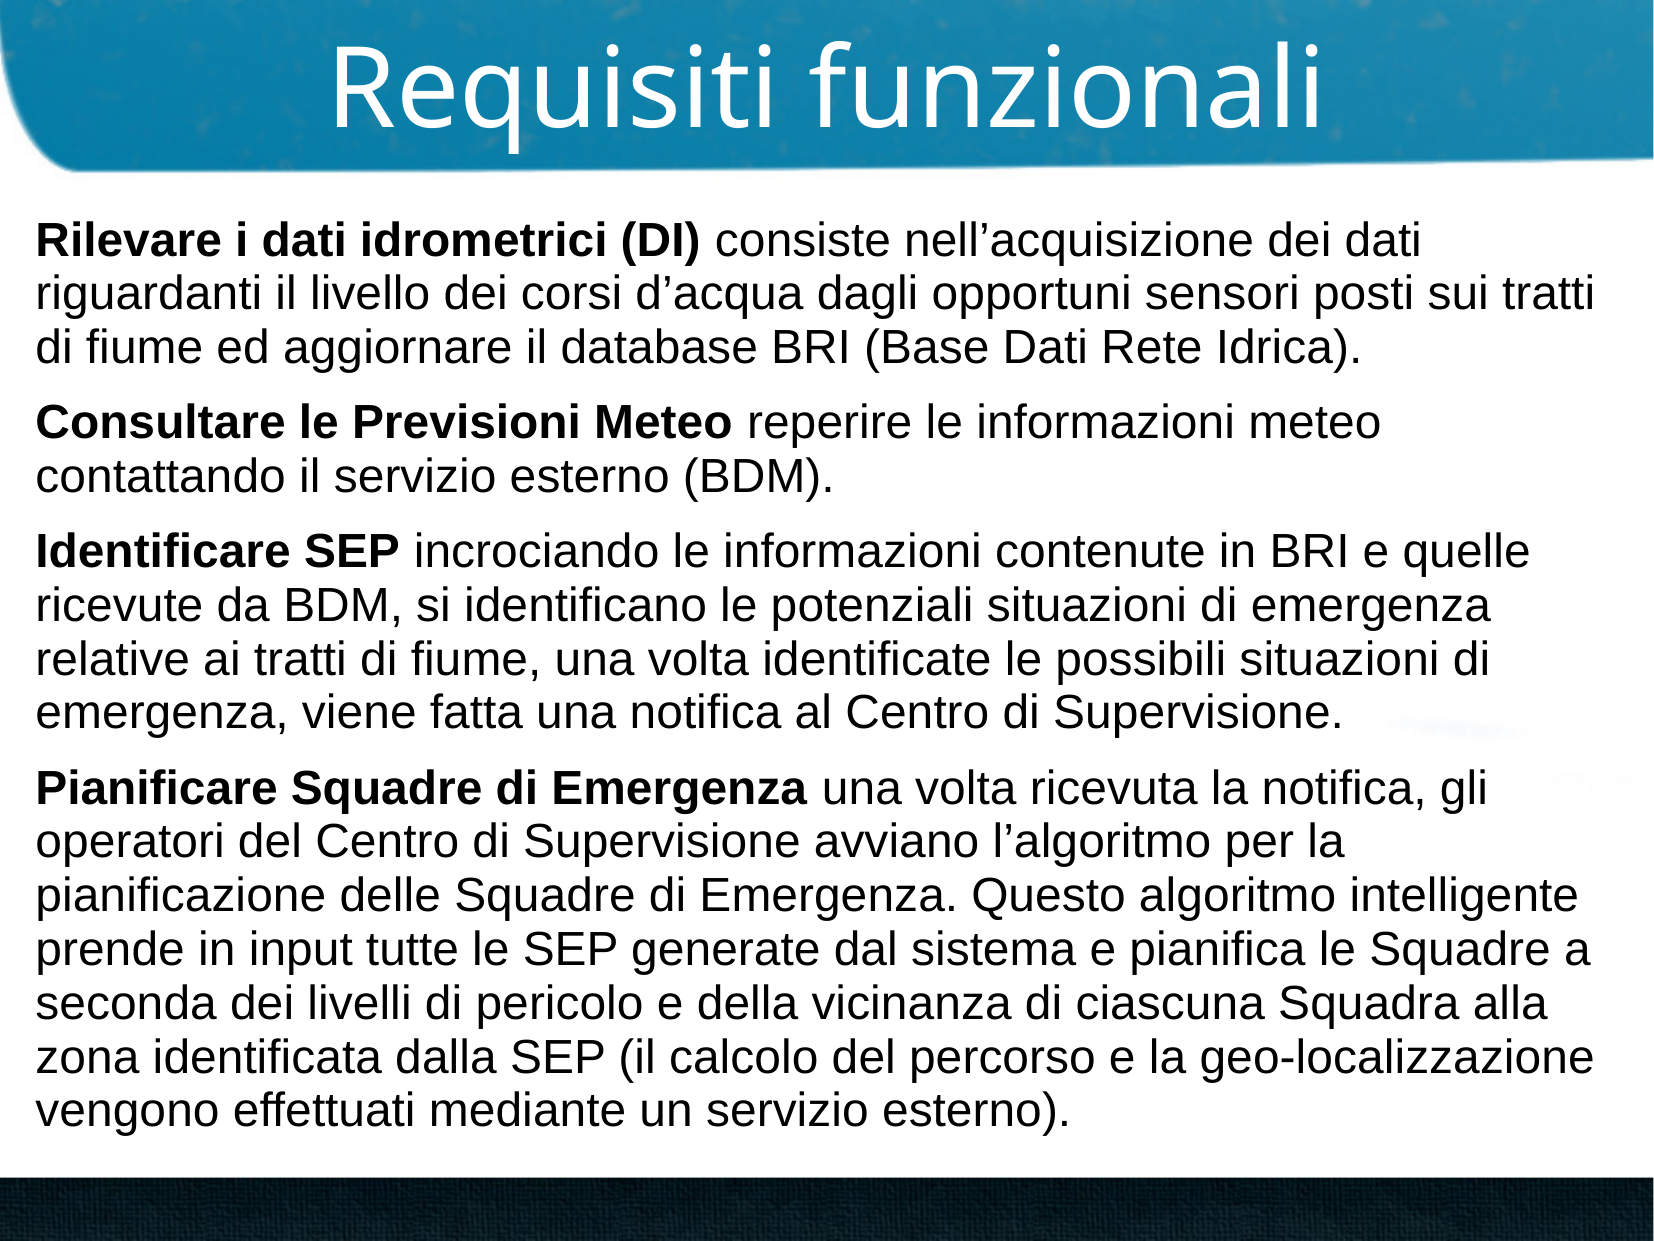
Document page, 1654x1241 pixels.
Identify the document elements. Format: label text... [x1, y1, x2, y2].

title Requisiti funzionali [0, 3, 1654, 166]
list Rilevare i dati idrometrici (DI) consiste nell’acquisizione dei dati riguardanti il livello dei corsi d’acqua dagli opportuni sensori posti sui tratti di fiume ed aggiornare il database BRI (Base Dati Rete Idrica). Consultare le Previsioni Meteo reperire le informazioni meteo contattando il servizio esterno (BDM). Identificare SEP incrociando le informazioni contenute in BRI e quelle ricevute da BDM, si identificano le potenziali situazioni di emergenza relative ai tratti di fiume, una volta identificate le possibili situazioni di emergenza, viene fatta una notifica al Centro di Supervisione. Pianificare Squadre di Emergenza una volta ricevuta la notifica, gli operatori del Centro di Supervisione avviano l’algoritmo per la pianificazione delle Squadre di Emergenza. Questo algoritmo intelligente prende in input tutte le SEP generate dal sistema e pianifica le Squadre a seconda dei livelli di pericolo e della vicinanza di ciascuna Squadra alla zona identificata dalla SEP (il calcolo del percorso e la geo-localizzazione vengono effettuati mediante un servizio esterno). [35, 212, 1642, 1158]
picture [0, 166, 1654, 1241]
